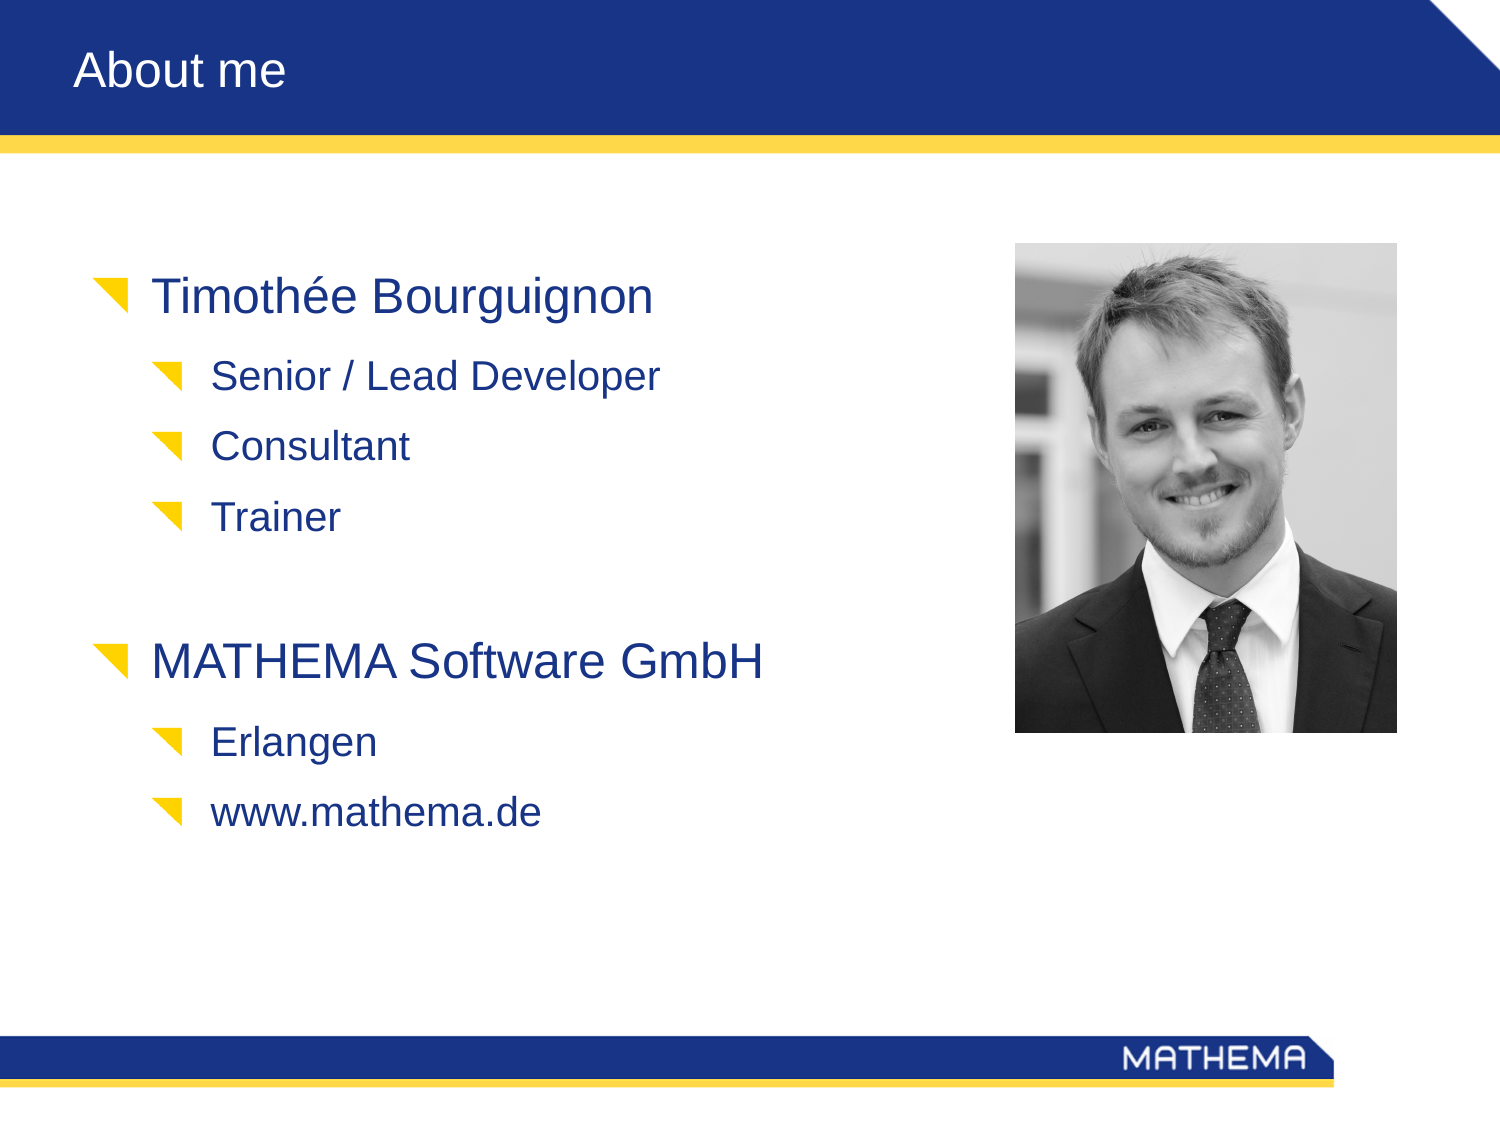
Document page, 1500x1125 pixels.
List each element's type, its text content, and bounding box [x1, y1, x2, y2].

title About me [73, 40, 1276, 100]
list Timothée Bourguignon Senior / Lead Developer Consultant Trainer MATHEMA Software GmbH Erlangen www.mathema.de [92, 267, 1386, 1033]
picture [0, 0, 1500, 1125]
